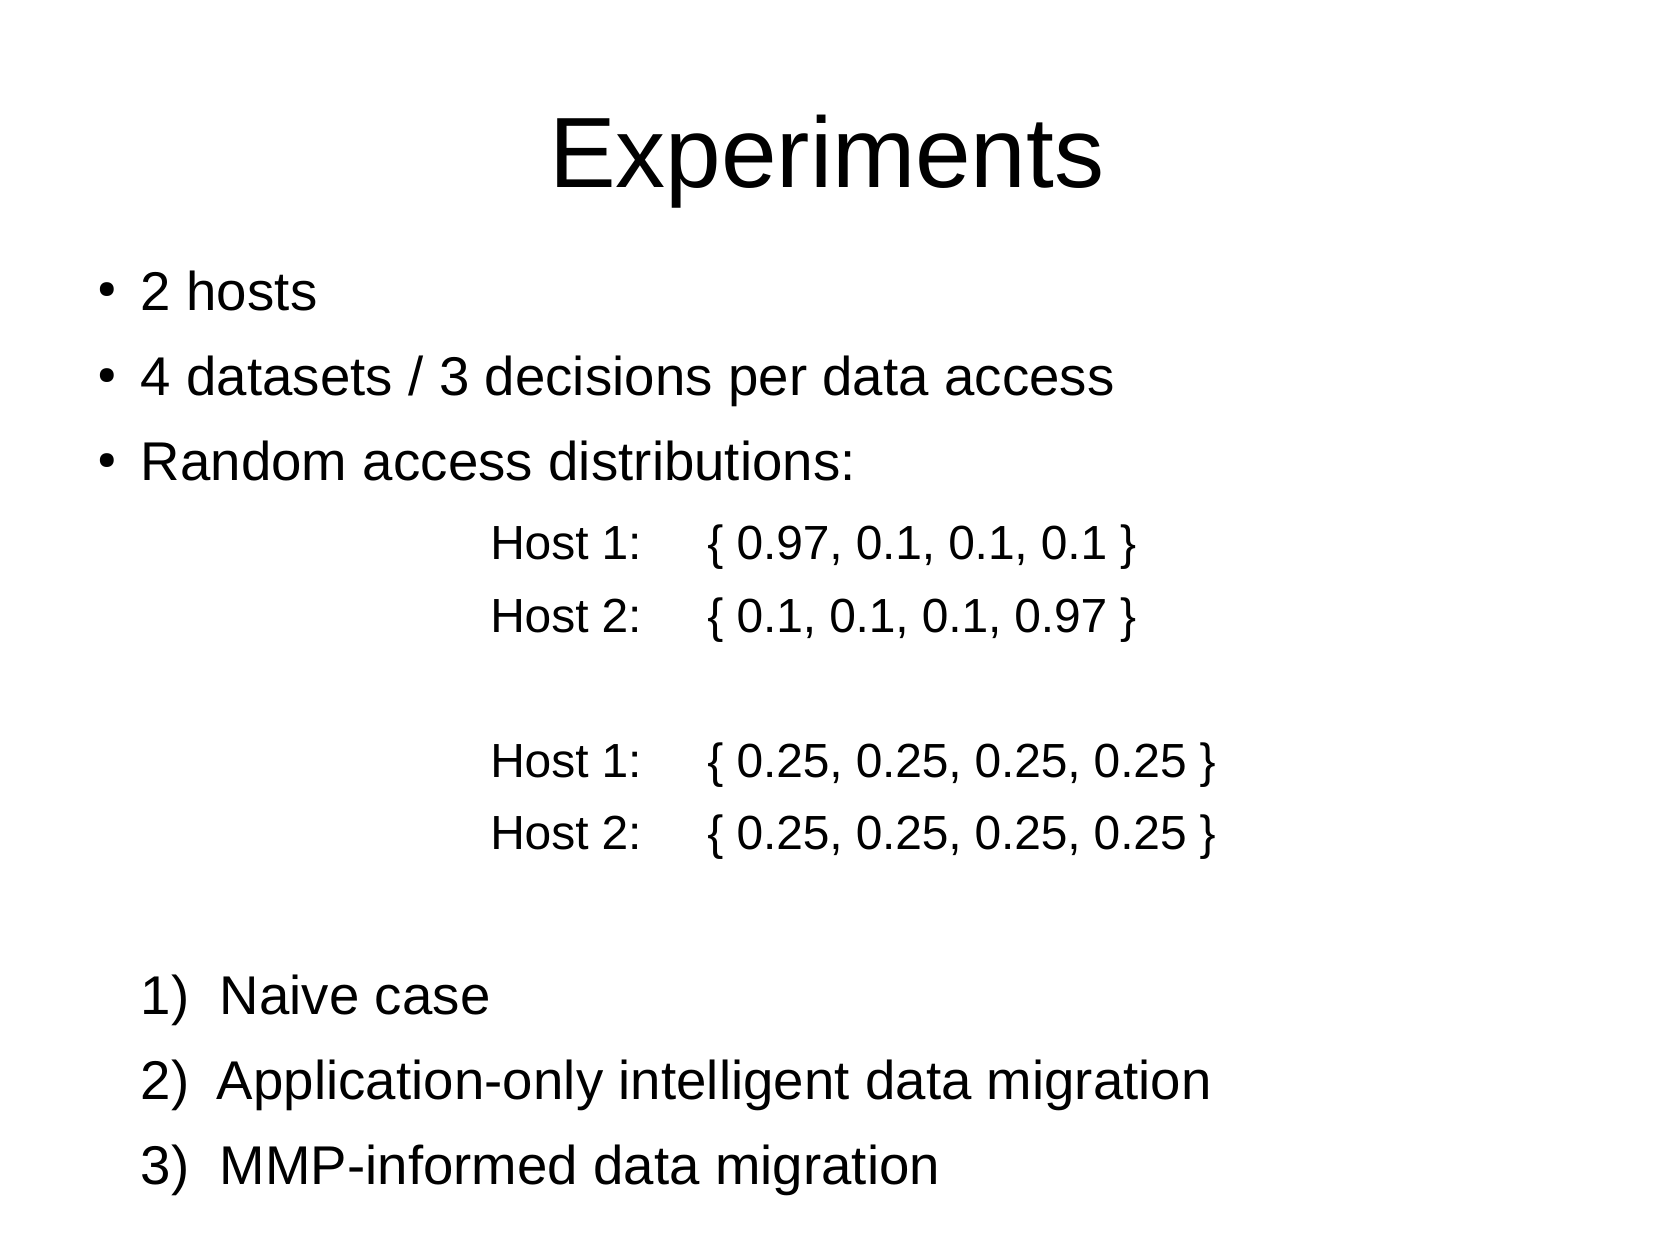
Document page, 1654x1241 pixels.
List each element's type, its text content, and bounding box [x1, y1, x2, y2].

title Experiments [82, 49, 1571, 257]
list 2 hosts 4 datasets / 3 decisions per data access Random access distributions: Host 1: { 0.97, 0.1, 0.1, 0.1 } Host 2: { 0.1, 0.1, 0.1, 0.97 } Host 1: { 0.25, 0.25, 0.25, 0.25 } Host 2: { 0.25, 0.25, 0.25, 0.25 } 1) Naive case 2) Application-only intelligent data migration 3) MMP-informed data migration [82, 260, 1538, 1201]
